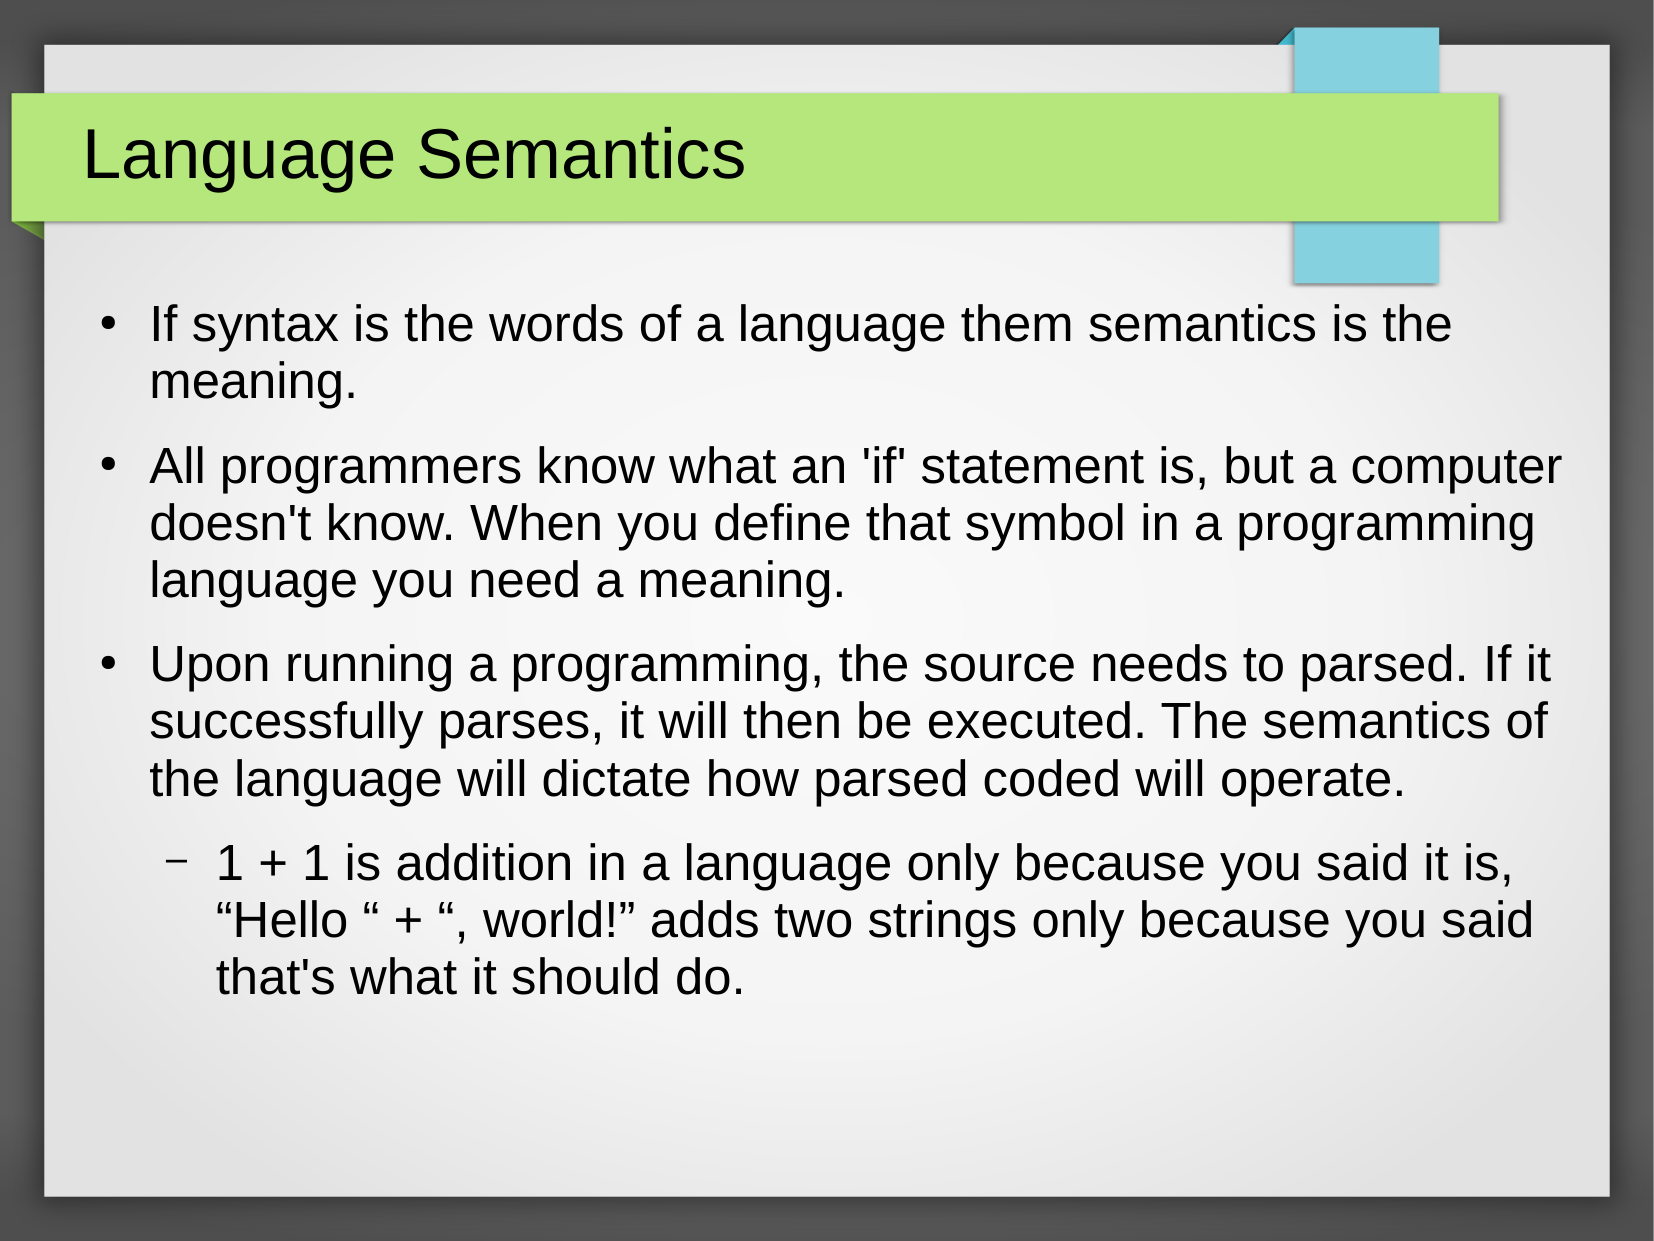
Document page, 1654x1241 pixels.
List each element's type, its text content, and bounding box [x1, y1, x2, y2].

list If syntax is the words of a language them semantics is the meaning. All programmers know what an 'if' statement is, but a computer doesn't know. When you define that symbol in a programming language you need a meaning. Upon running a programming, the source needs to parsed. If it successfully parses, it will then be executed. The semantics of the language will dictate how parsed coded will operate. 1 + 1 is addition in a language only because you said it is, “Hello “ + “, world!” adds two strings only because you said that's what it should do. [82, 295, 1571, 1015]
title Language Semantics [82, 94, 1264, 213]
picture [0, 0, 1654, 1241]
